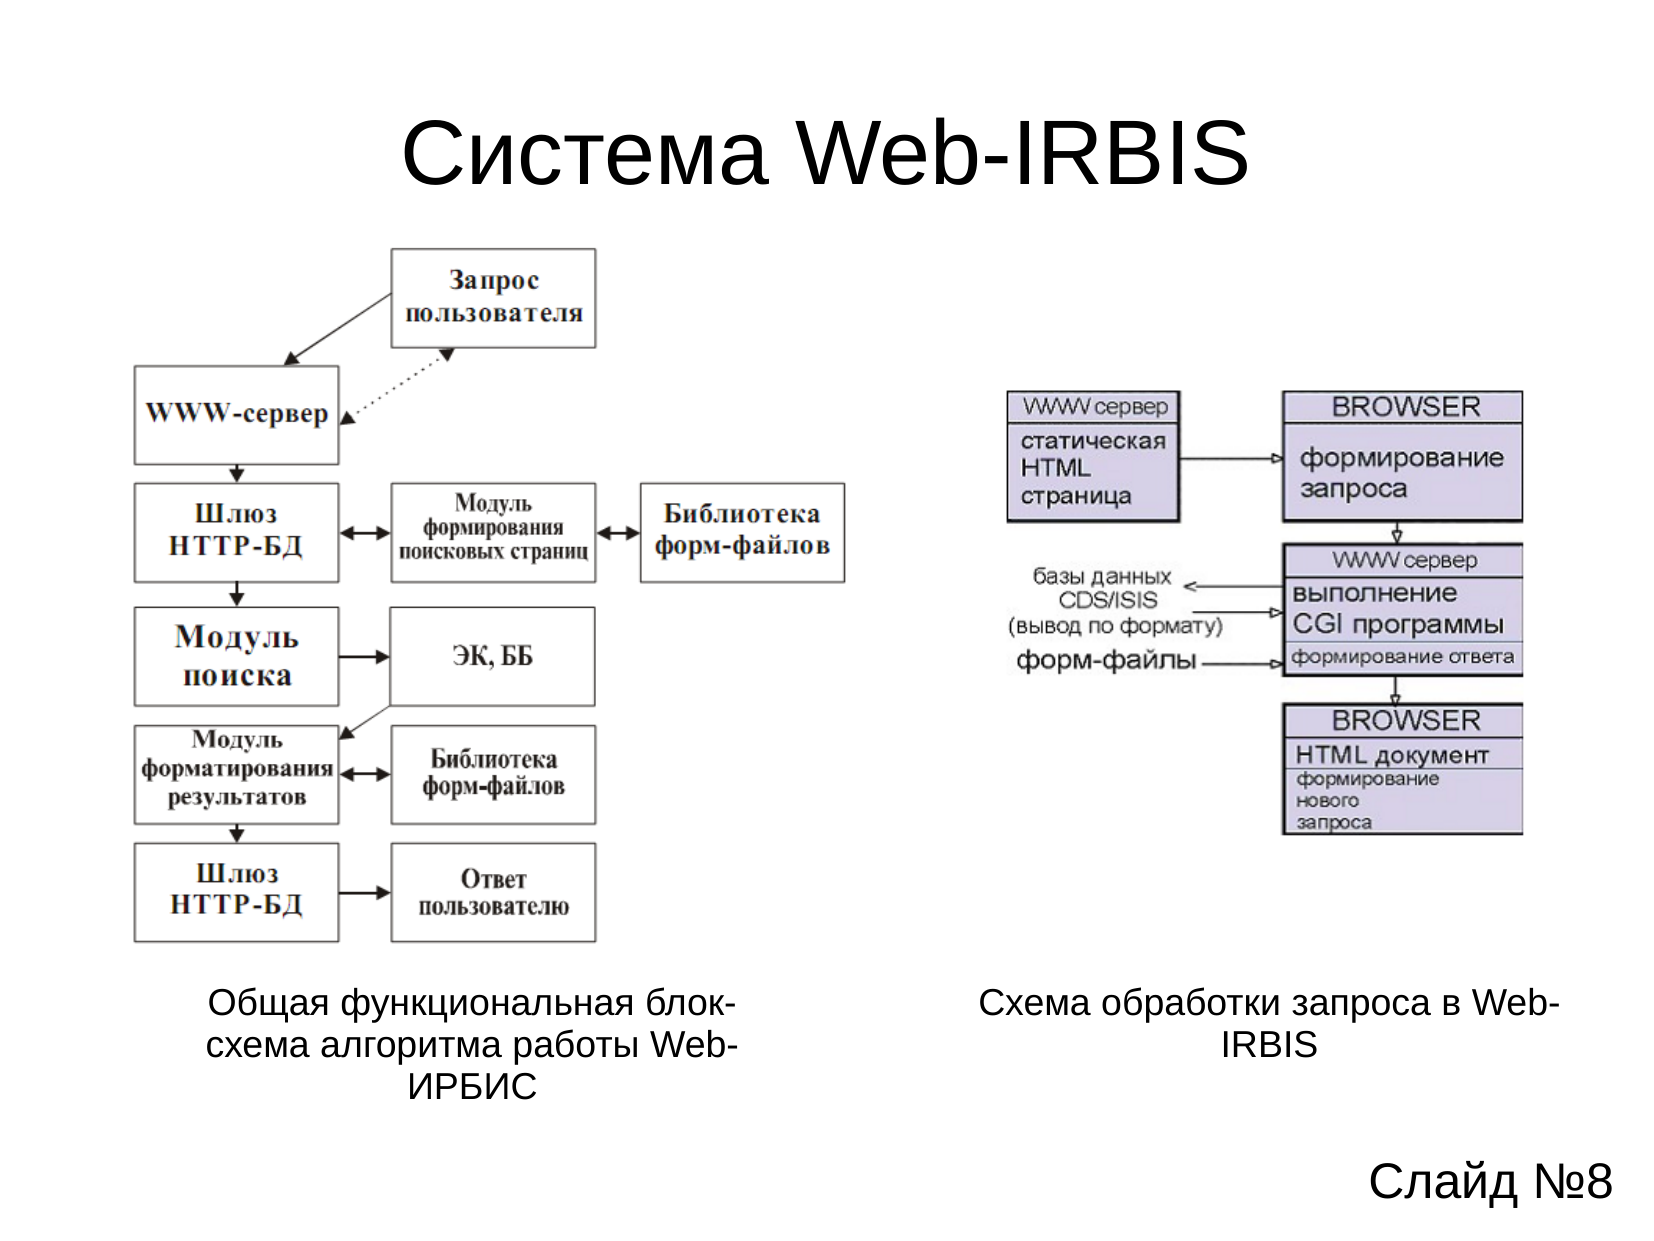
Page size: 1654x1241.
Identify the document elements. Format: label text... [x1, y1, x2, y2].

text_box Общая функциональная блок-схема алгоритма работы Web-ИРБИС [147, 974, 798, 1123]
text_box Слайд №8 [1328, 1122, 1654, 1241]
title Система Web-IRBIS [82, 56, 1571, 250]
picture [118, 236, 857, 945]
text_box Схема обработки запроса в Web-IRBIS [944, 974, 1595, 1074]
picture [996, 383, 1536, 848]
